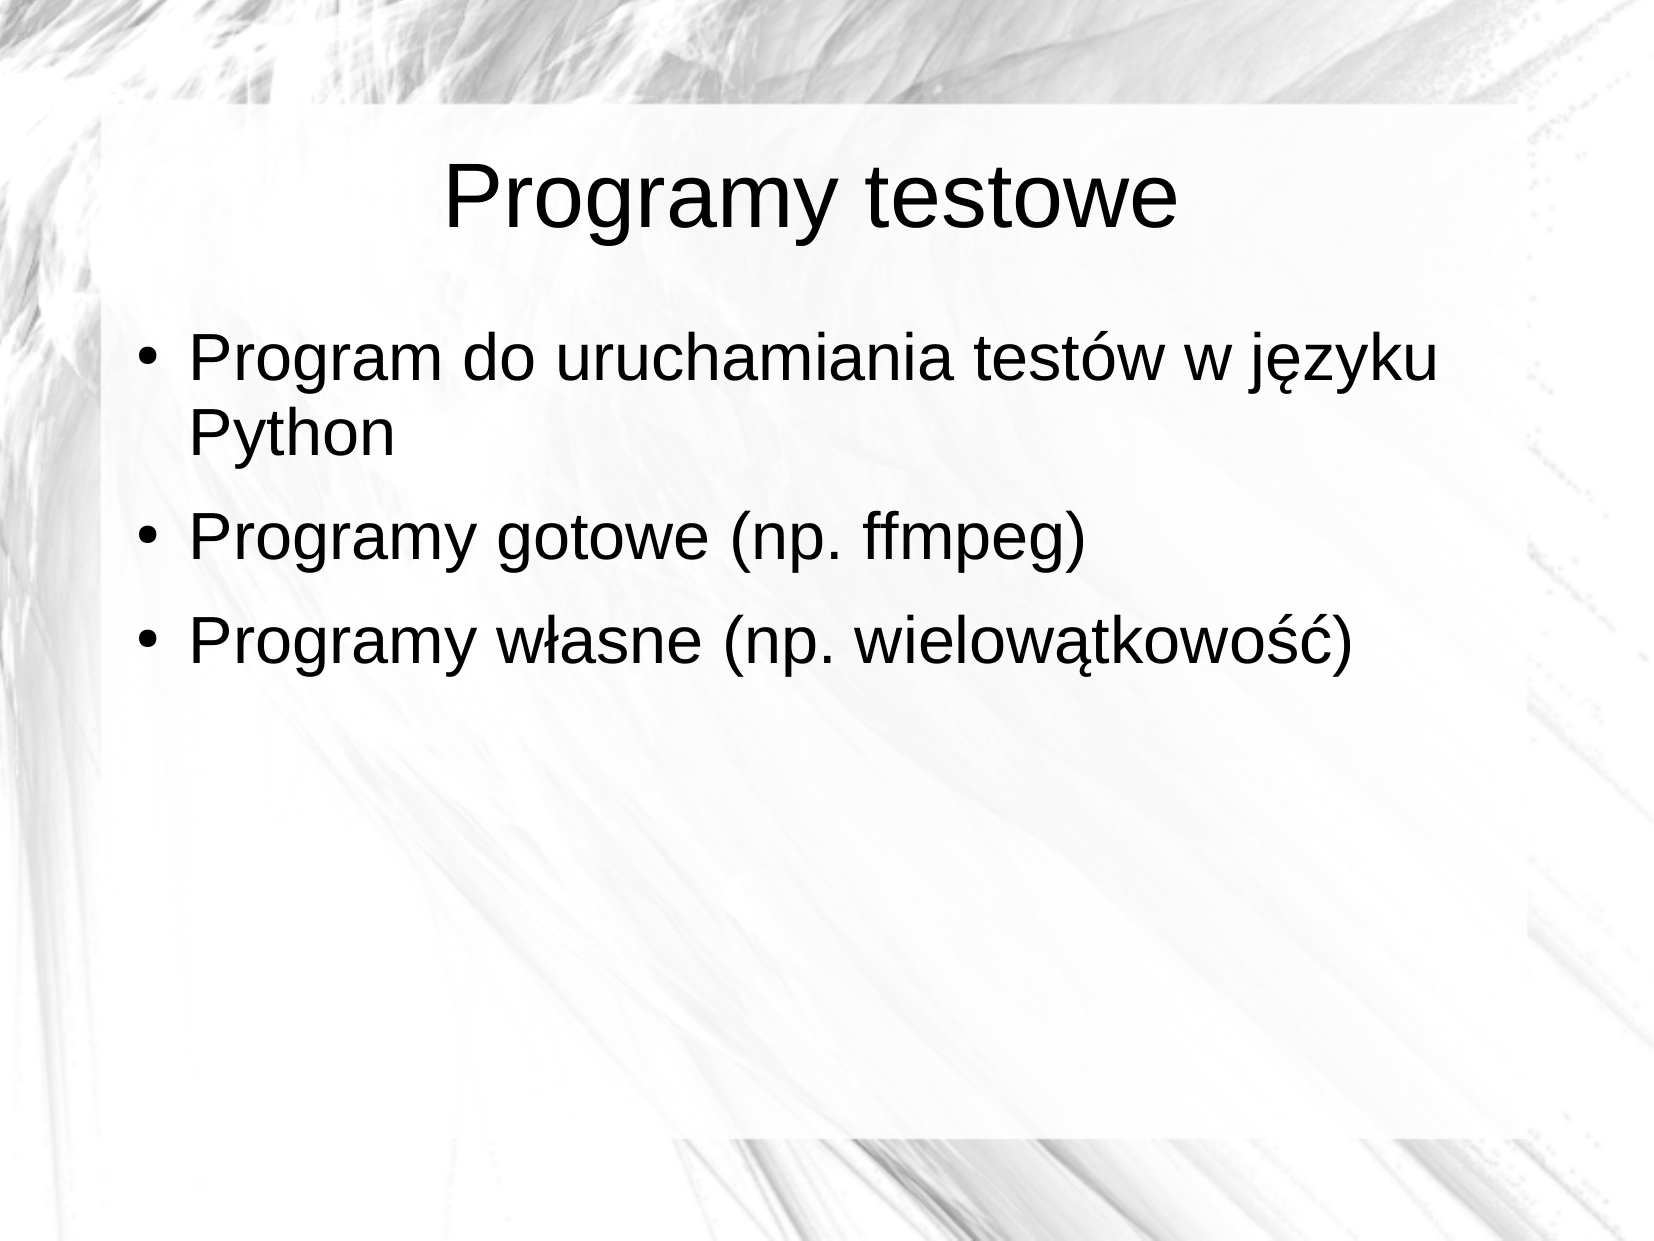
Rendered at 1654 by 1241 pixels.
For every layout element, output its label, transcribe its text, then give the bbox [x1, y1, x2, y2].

list Program do uruchamiania testów w języku Python Programy gotowe (np. ffmpeg) Programy własne (np. wielowątkowość) [118, 319, 1571, 1040]
picture [0, 0, 1654, 1241]
title Programy testowe [118, 112, 1506, 281]
